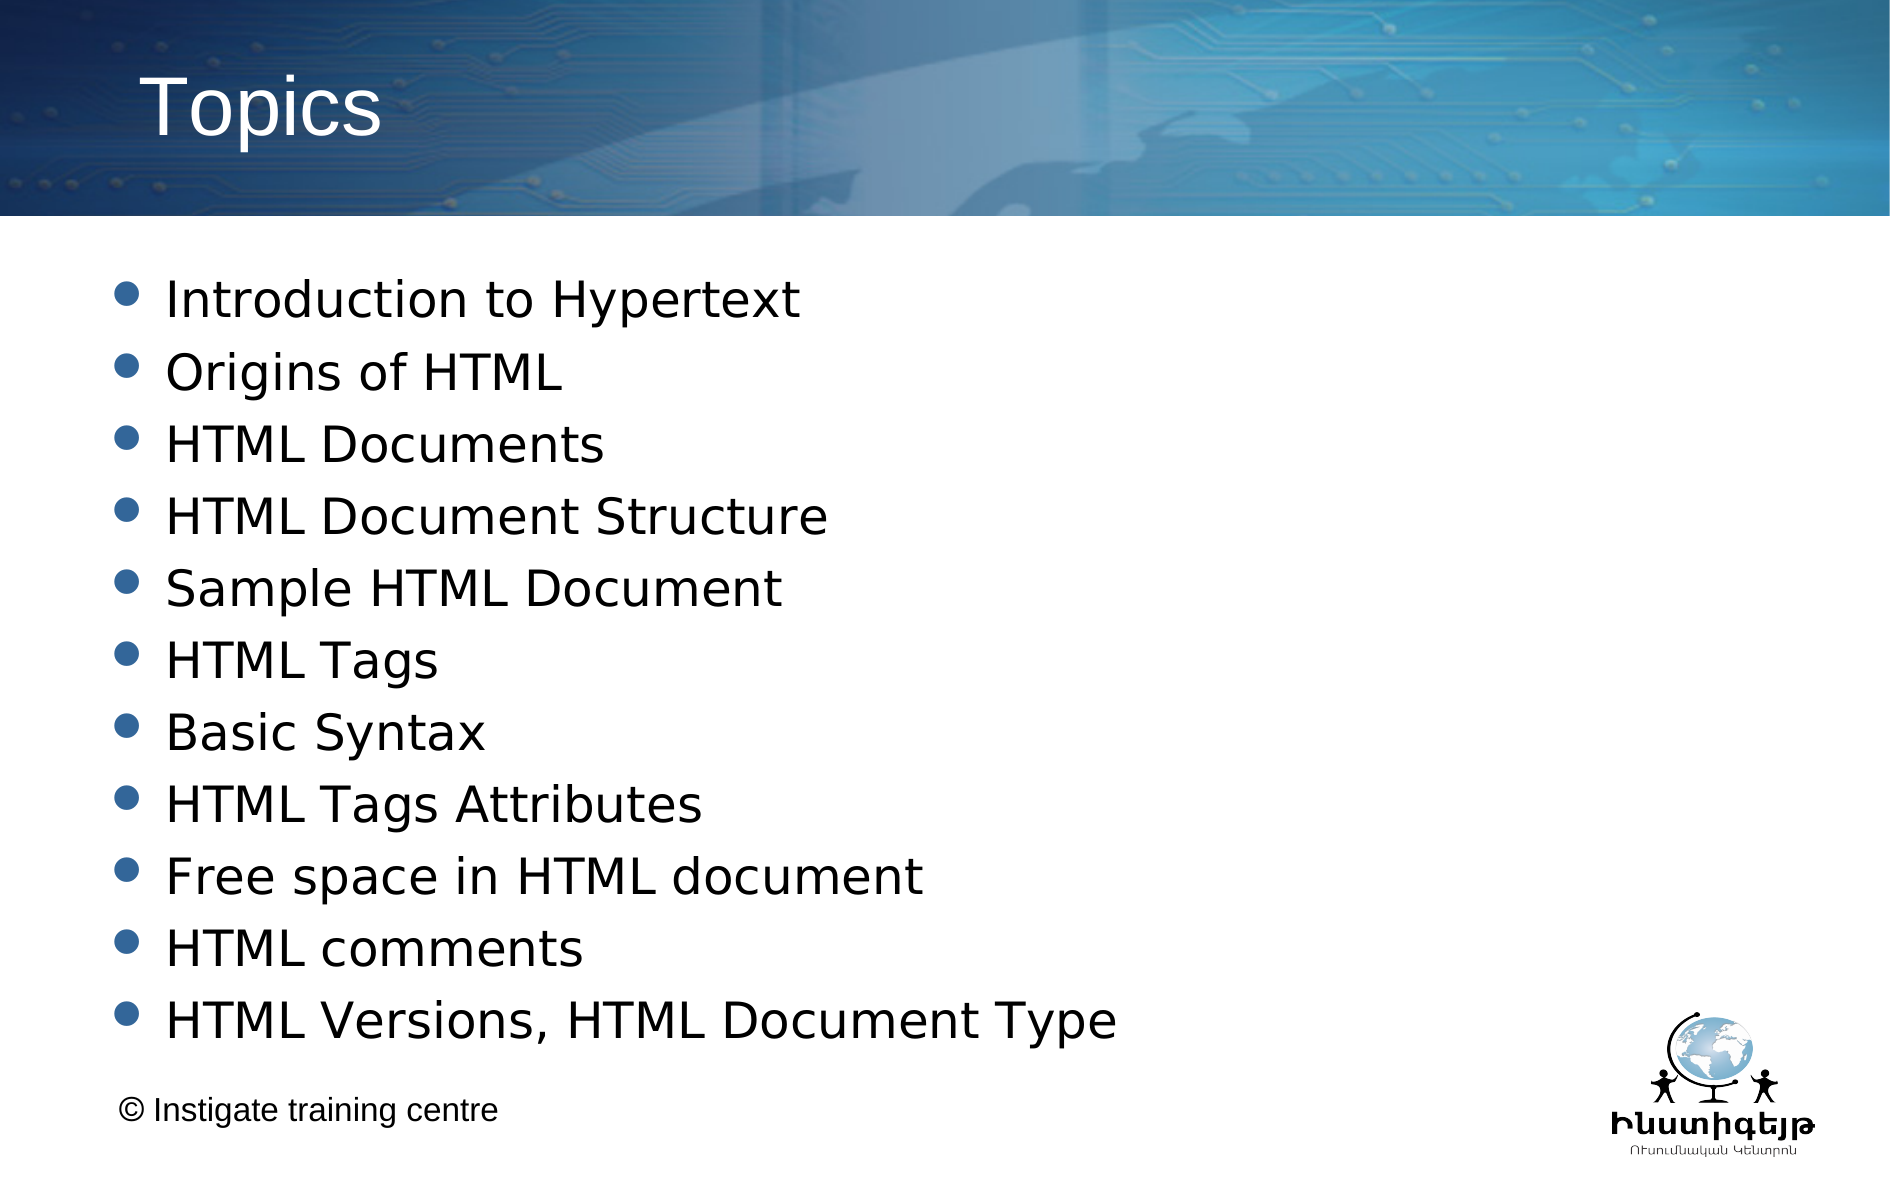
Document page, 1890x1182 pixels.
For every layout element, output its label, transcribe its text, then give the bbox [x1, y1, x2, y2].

picture [1612, 1012, 1815, 1157]
picture [0, 0, 1890, 216]
list Introduction to Hypertext Origins of HTML HTML Documents HTML Document Structure Sample HTML Document HTML Tags Basic Syntax HTML Tags Attributes Free space in HTML document HTML comments HTML Versions, HTML Document Type [110, 276, 1801, 302]
